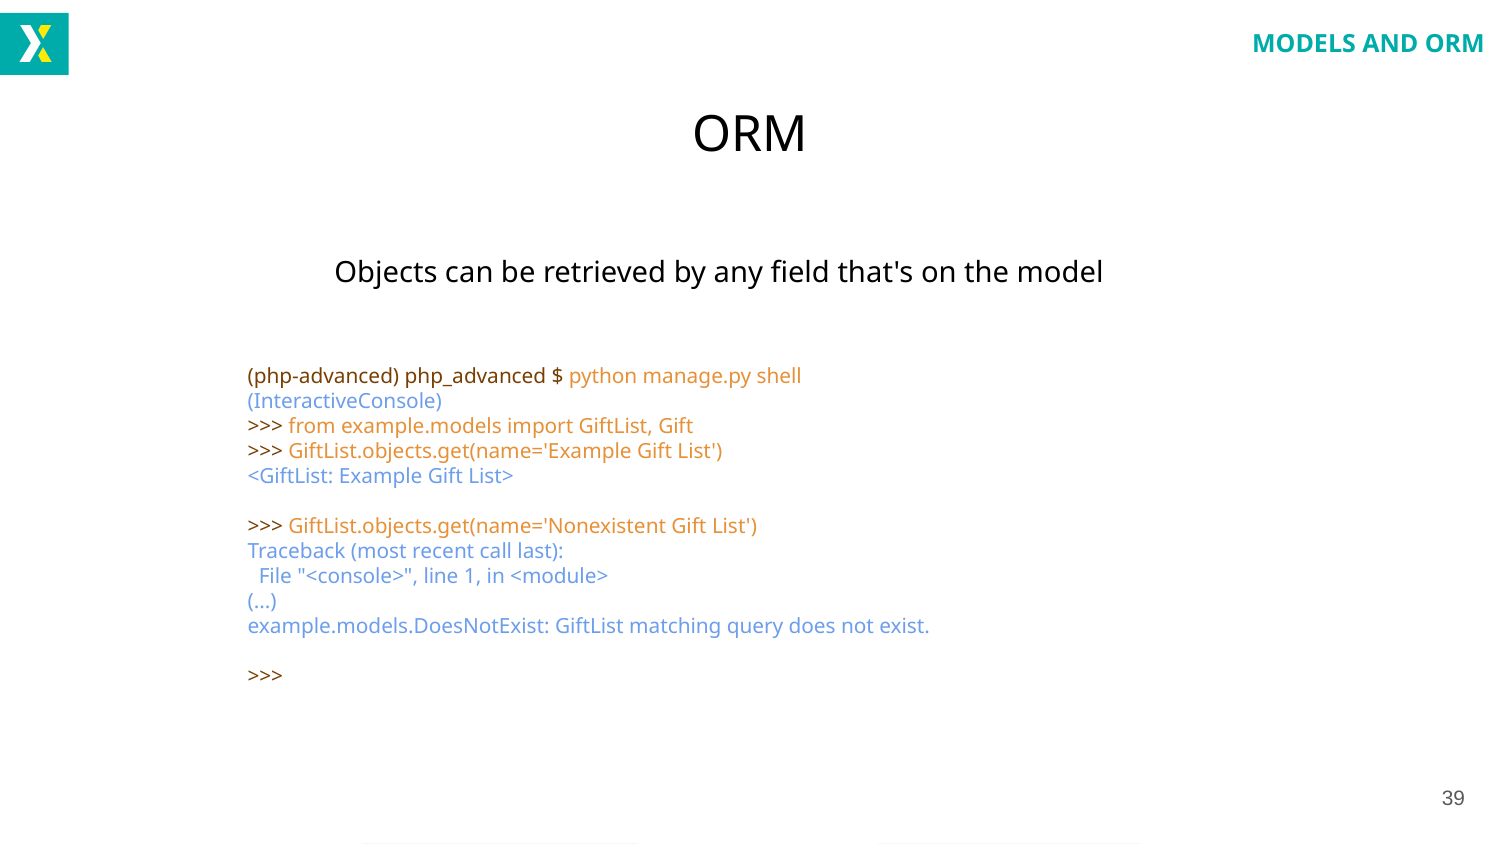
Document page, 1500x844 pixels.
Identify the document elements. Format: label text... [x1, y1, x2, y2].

text_box (php-advanced) php_advanced $ python manage.py shell (InteractiveConsole) >>> from example.models import GiftList, Gift >>> GiftList.objects.get(name='Example Gift List') <GiftList: Example Gift List> >>> GiftList.objects.get(name='Nonexistent Gift List') Traceback (most recent call last): File "<console>", line 1, in <module> (...) example.models.DoesNotExist: GiftList matching query does not exist. >>> [232, 347, 1268, 770]
picture [17, 25, 54, 62]
text_box Objects can be retrieved by any field that's on the model [71, 220, 1367, 664]
slide_number <number> [1389, 764, 1480, 830]
text_box ORM [115, 86, 1385, 181]
